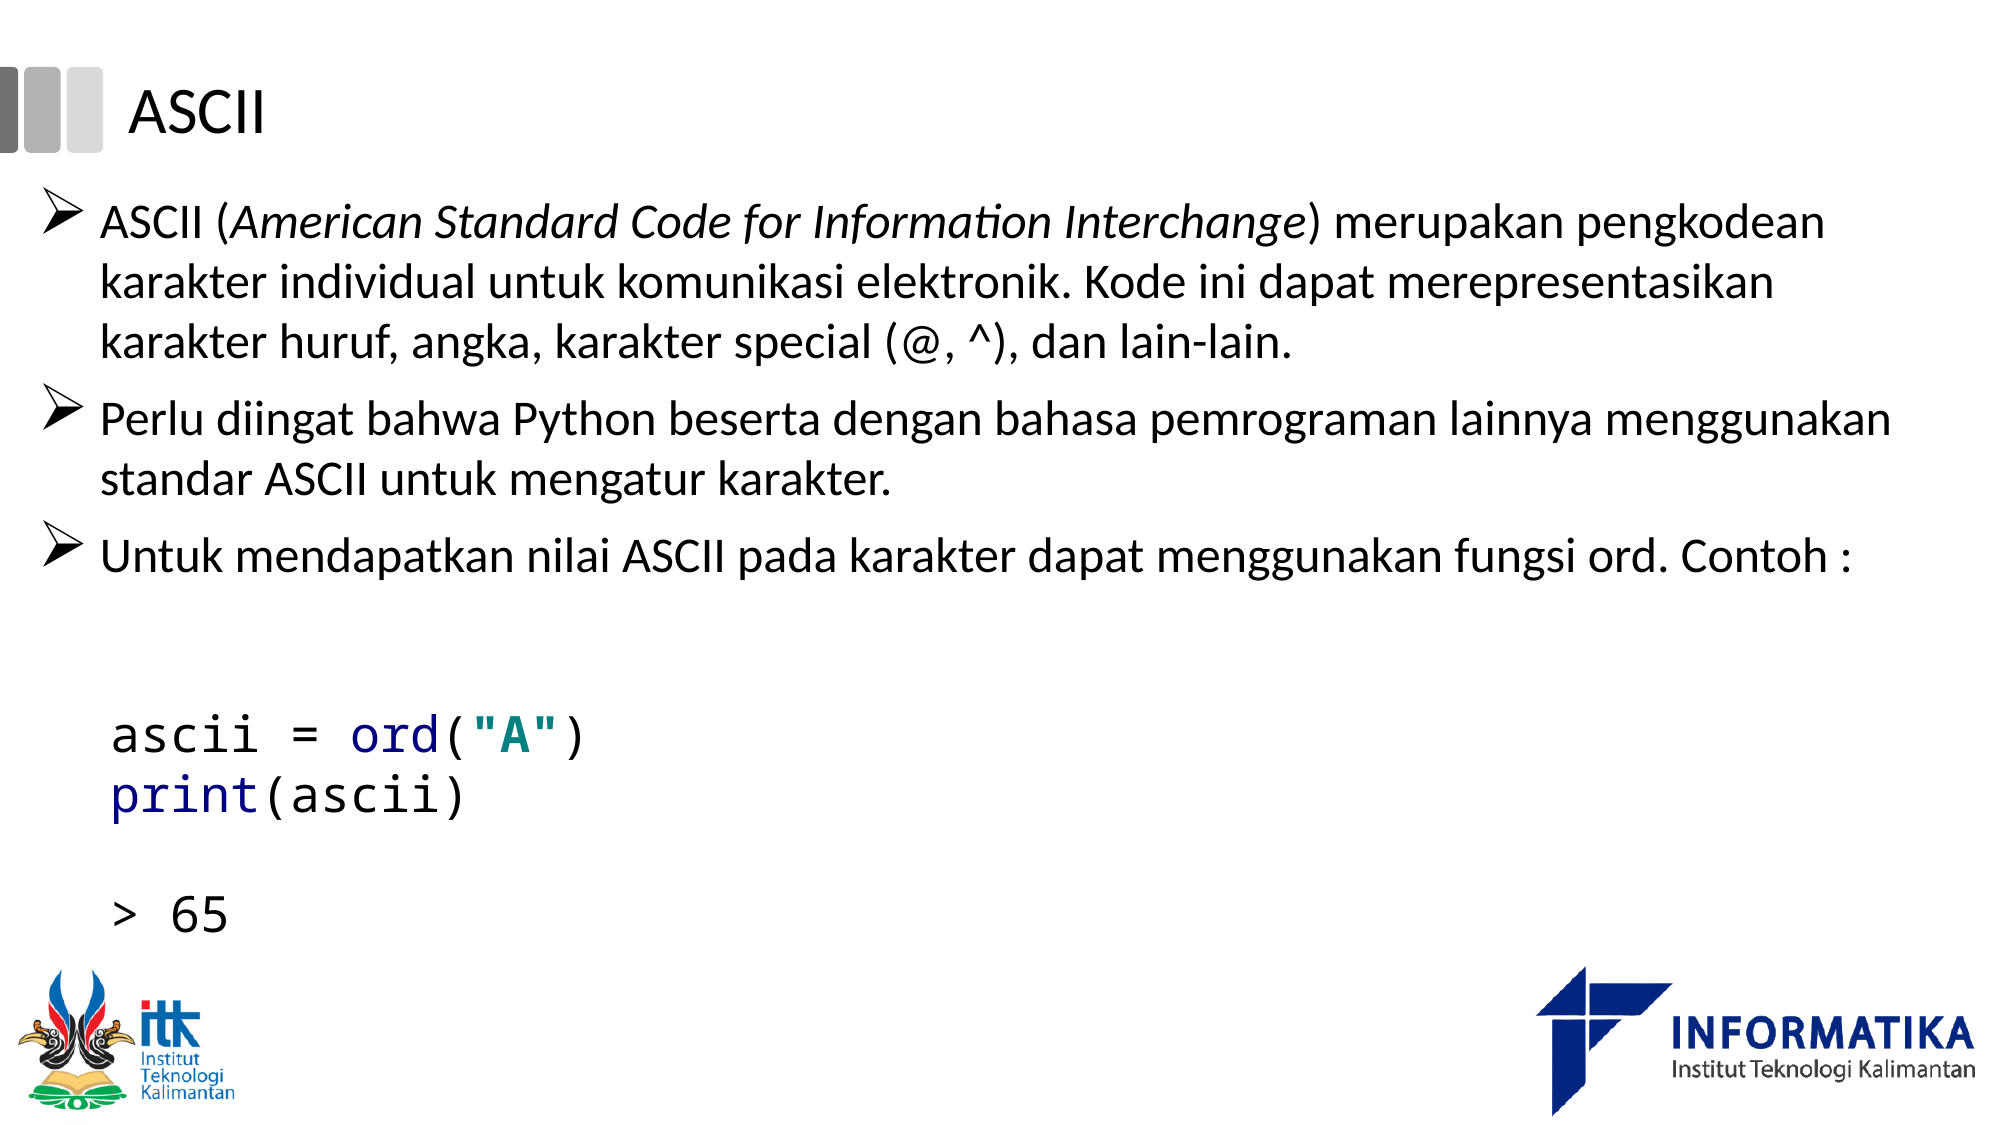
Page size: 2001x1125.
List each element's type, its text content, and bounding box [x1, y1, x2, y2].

text_box ASCII (American Standard Code for Information Interchange) merupakan pengkodean karakter individual untuk komunikasi elektronik. Kode ini dapat merepresentasikan karakter huruf, angka, karakter special (@, ^), dan lain-lain. Perlu diingat bahwa Python beserta dengan bahasa pemrograman lainnya menggunakan standar ASCII untuk mengatur karakter. Untuk mendapatkan nilai ASCII pada karakter dapat menggunakan fungsi ord. Contoh : [22, 181, 1965, 590]
title ASCII [108, 55, 1834, 157]
picture [1534, 965, 1976, 1118]
picture [0, 935, 253, 1125]
text_box ascii = ord("A") print(ascii) > 65 [90, 692, 712, 953]
